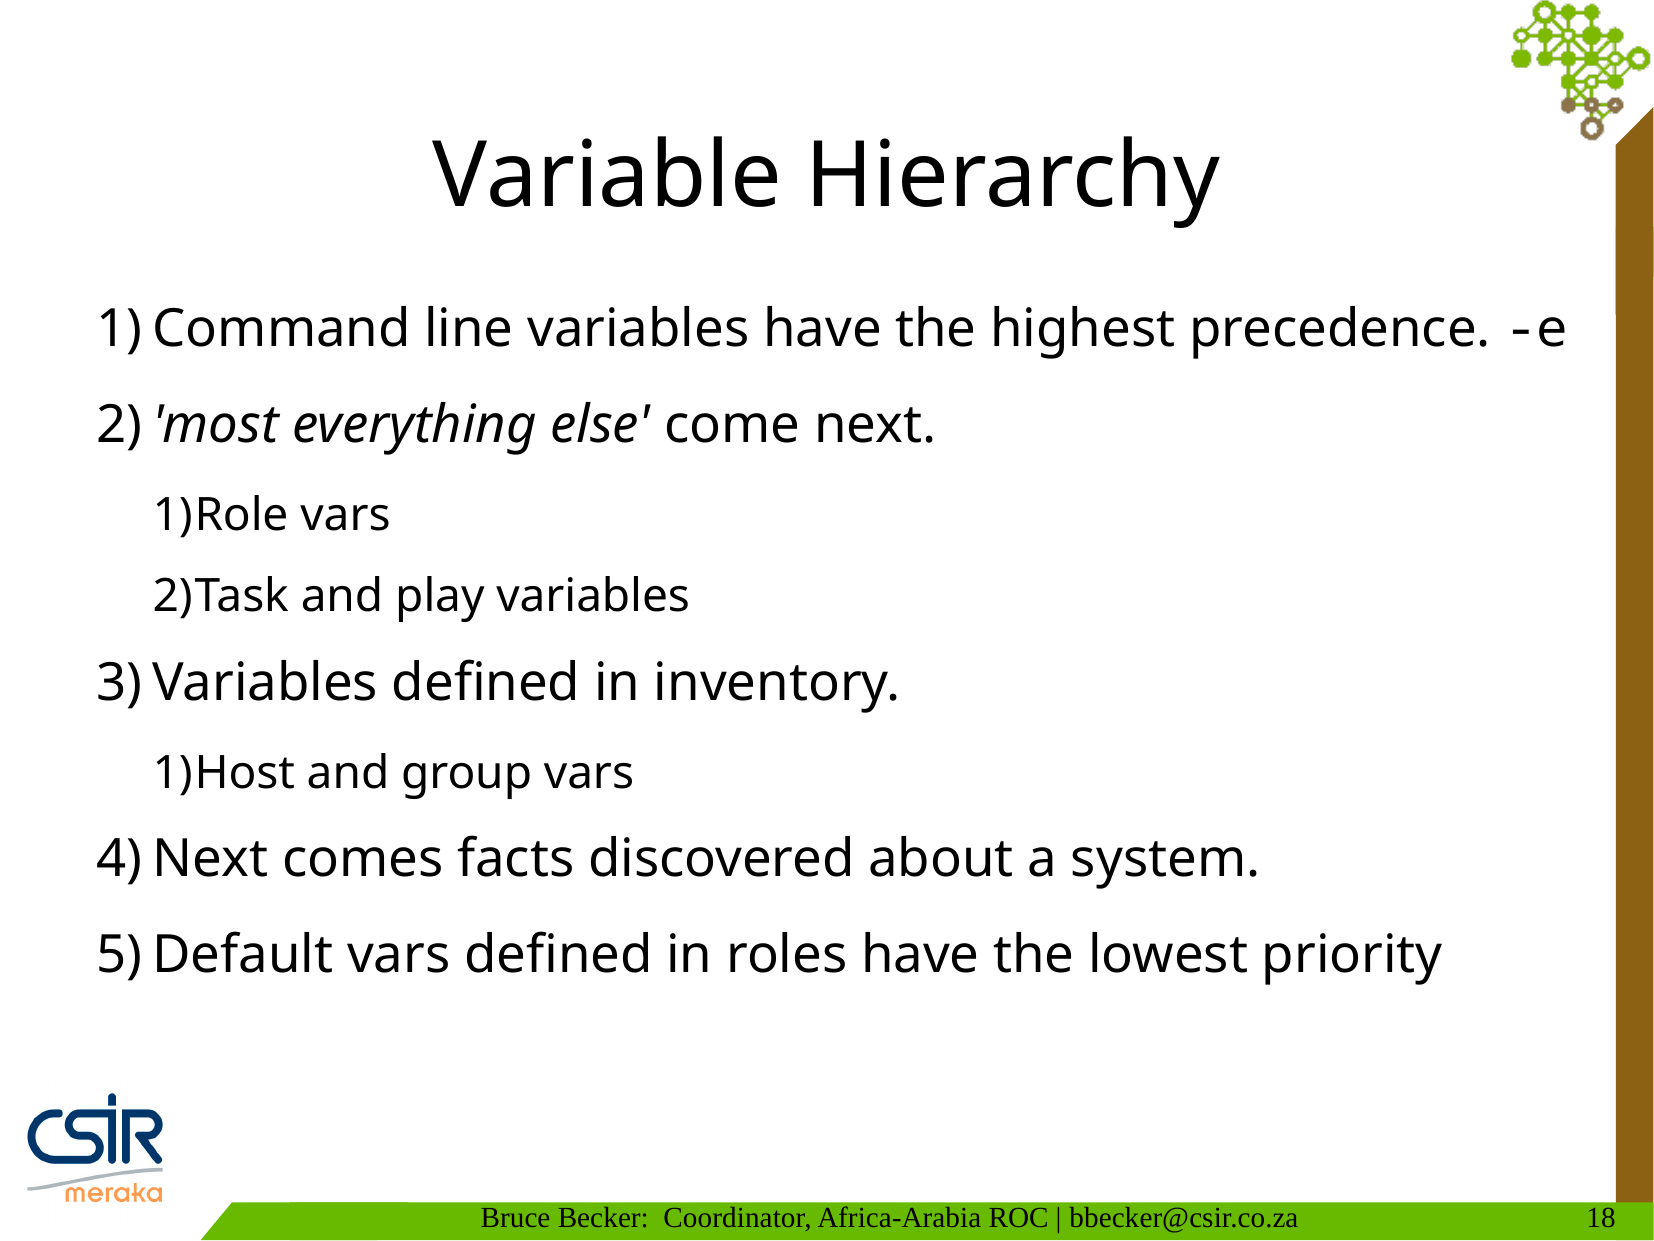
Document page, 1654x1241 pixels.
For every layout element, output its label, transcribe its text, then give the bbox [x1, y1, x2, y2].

picture [1503, 0, 1654, 144]
picture [12, 1074, 178, 1225]
title Variable Hierarchy [82, 67, 1571, 275]
list Command line variables have the highest precedence. -e 'most everything else' come next. Role vars Task and play variables Variables defined in inventory. Host and group vars Next comes facts discovered about a system. Default vars defined in roles have the lowest priority [82, 290, 1571, 1041]
